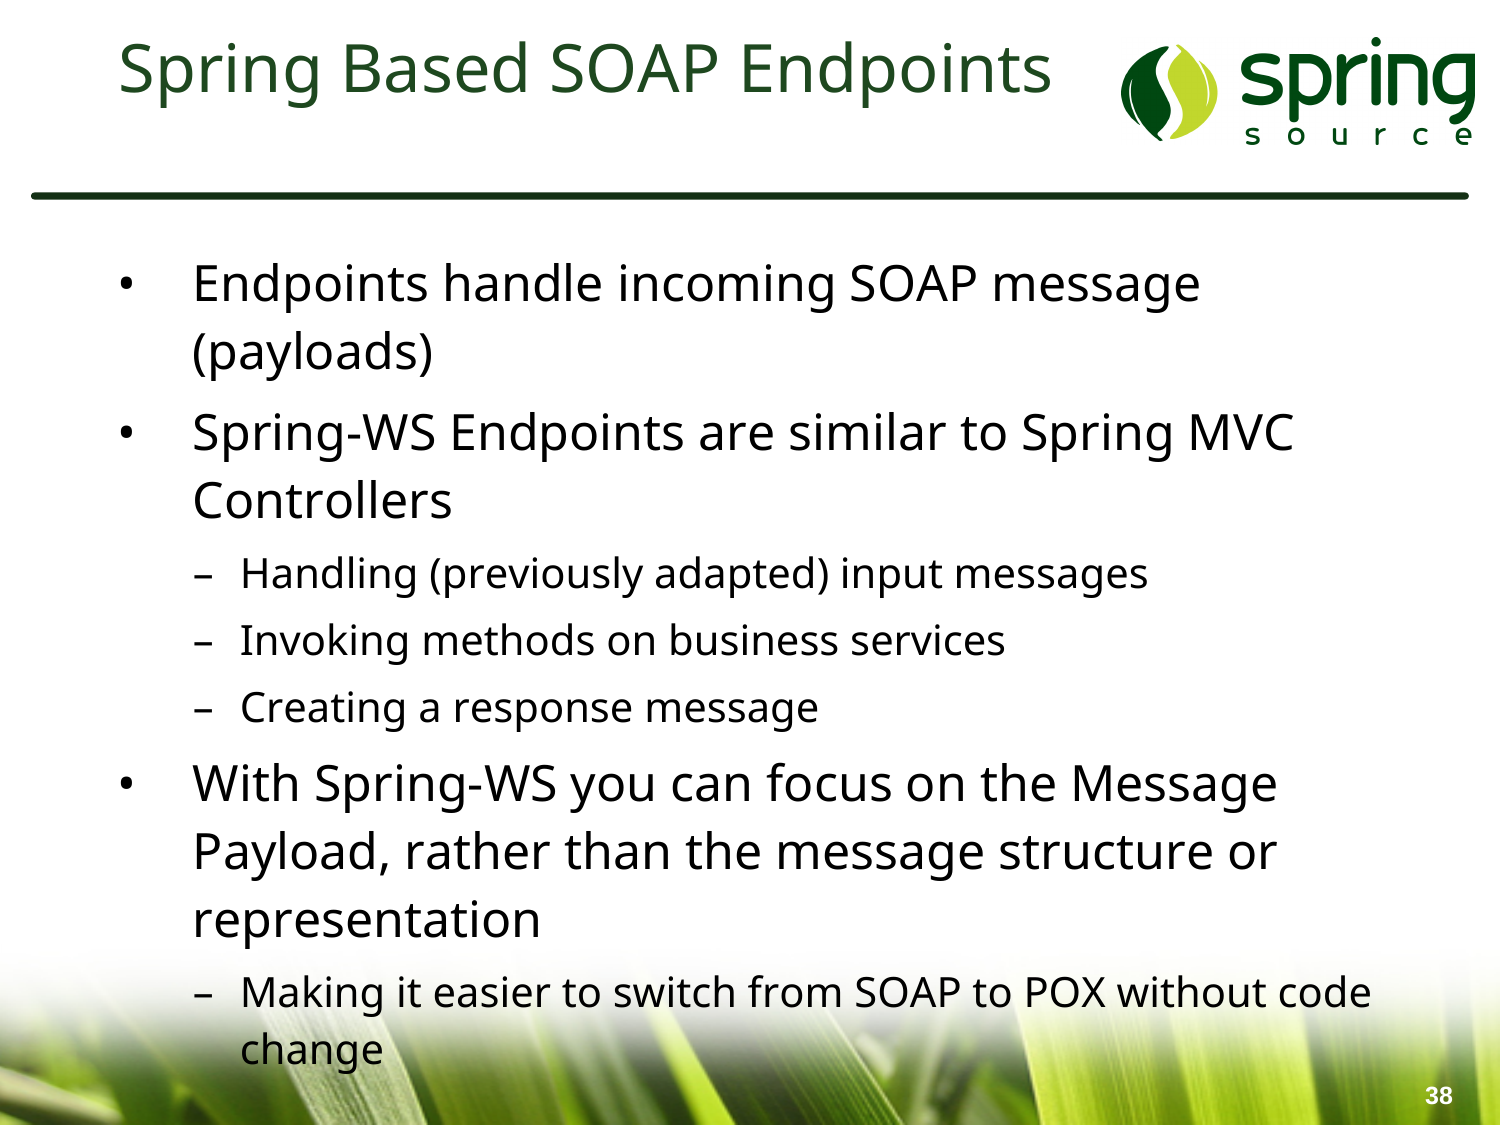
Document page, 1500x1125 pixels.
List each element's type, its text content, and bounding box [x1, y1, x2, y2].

picture [1136, 37, 1475, 145]
title Spring Based SOAP Endpoints [103, 14, 1136, 192]
picture [0, 944, 1500, 1125]
list Endpoints handle incoming SOAP message (payloads) Spring-WS Endpoints are similar to Spring MVC Controllers Handling (previously adapted) input messages Invoking methods on business services Creating a response message With Spring-WS you can focus on the Message Payload, rather than the message structure or representation Making it easier to switch from SOAP to POX without code change [103, 239, 1394, 1074]
